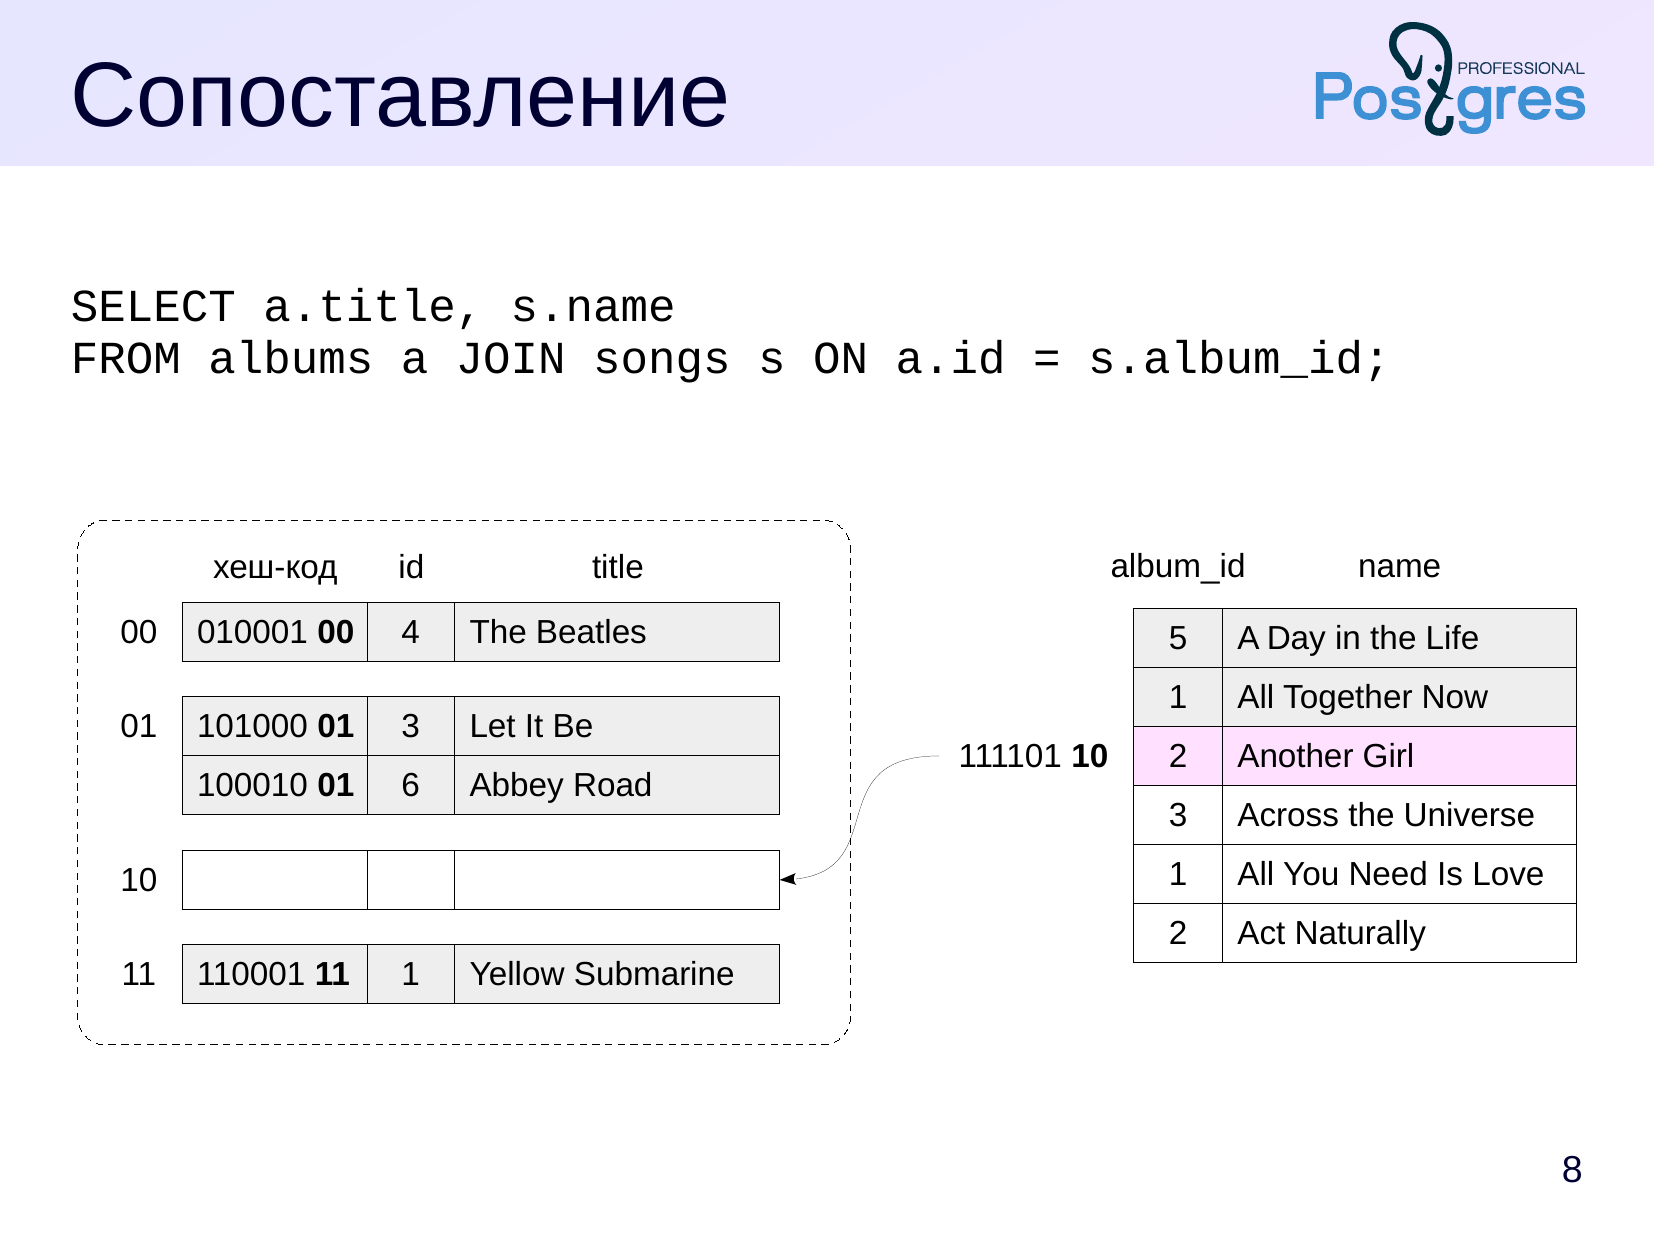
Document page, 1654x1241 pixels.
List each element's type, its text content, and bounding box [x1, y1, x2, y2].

text_box 3 [1133, 785, 1222, 845]
text_box title [455, 537, 781, 597]
list SELECT a.title, s.name FROM albums a JOIN songs s ON a.id = s.album_id; [70, 283, 1583, 1141]
text_box A Day in the Life [1222, 608, 1577, 667]
text_box album_id [1133, 536, 1223, 596]
text_box name [1223, 536, 1577, 596]
text_box Across the Universe [1222, 785, 1577, 845]
text_box 01 [94, 696, 182, 755]
text_box хеш-код [183, 537, 368, 597]
text_box 101000 01 [182, 696, 368, 755]
text_box 010001 00 [182, 602, 368, 662]
text_box 1 [368, 944, 454, 1004]
text_box 11 [94, 944, 182, 1004]
text_box 1 [1133, 845, 1222, 903]
text_box 10 [94, 850, 182, 910]
text_box 6 [368, 755, 454, 815]
text_box 4 [368, 602, 454, 662]
text_box Act Naturally [1222, 903, 1577, 963]
text_box 3 [368, 696, 454, 755]
text_box Abbey Road [454, 755, 780, 815]
text_box [77, 520, 851, 1045]
text_box All You Need Is Love [1222, 845, 1577, 903]
text_box All Together Now [1222, 667, 1577, 727]
text_box Another Girl [1222, 727, 1577, 785]
text_box Yellow Submarine [454, 944, 780, 1004]
text_box 110001 11 [182, 944, 368, 1004]
text_box 100010 01 [182, 755, 368, 815]
text_box 00 [94, 602, 182, 662]
text_box 2 [1133, 903, 1222, 963]
text_box 5 [1133, 608, 1222, 667]
text_box The Beatles [454, 602, 780, 662]
text_box Let It Be [454, 696, 780, 755]
text_box id [368, 537, 455, 597]
text_box 1 [1133, 667, 1222, 727]
text_box 111101 10 [939, 726, 1128, 786]
text_box 2 [1133, 727, 1222, 785]
title Сопоставление [70, 43, 1261, 151]
